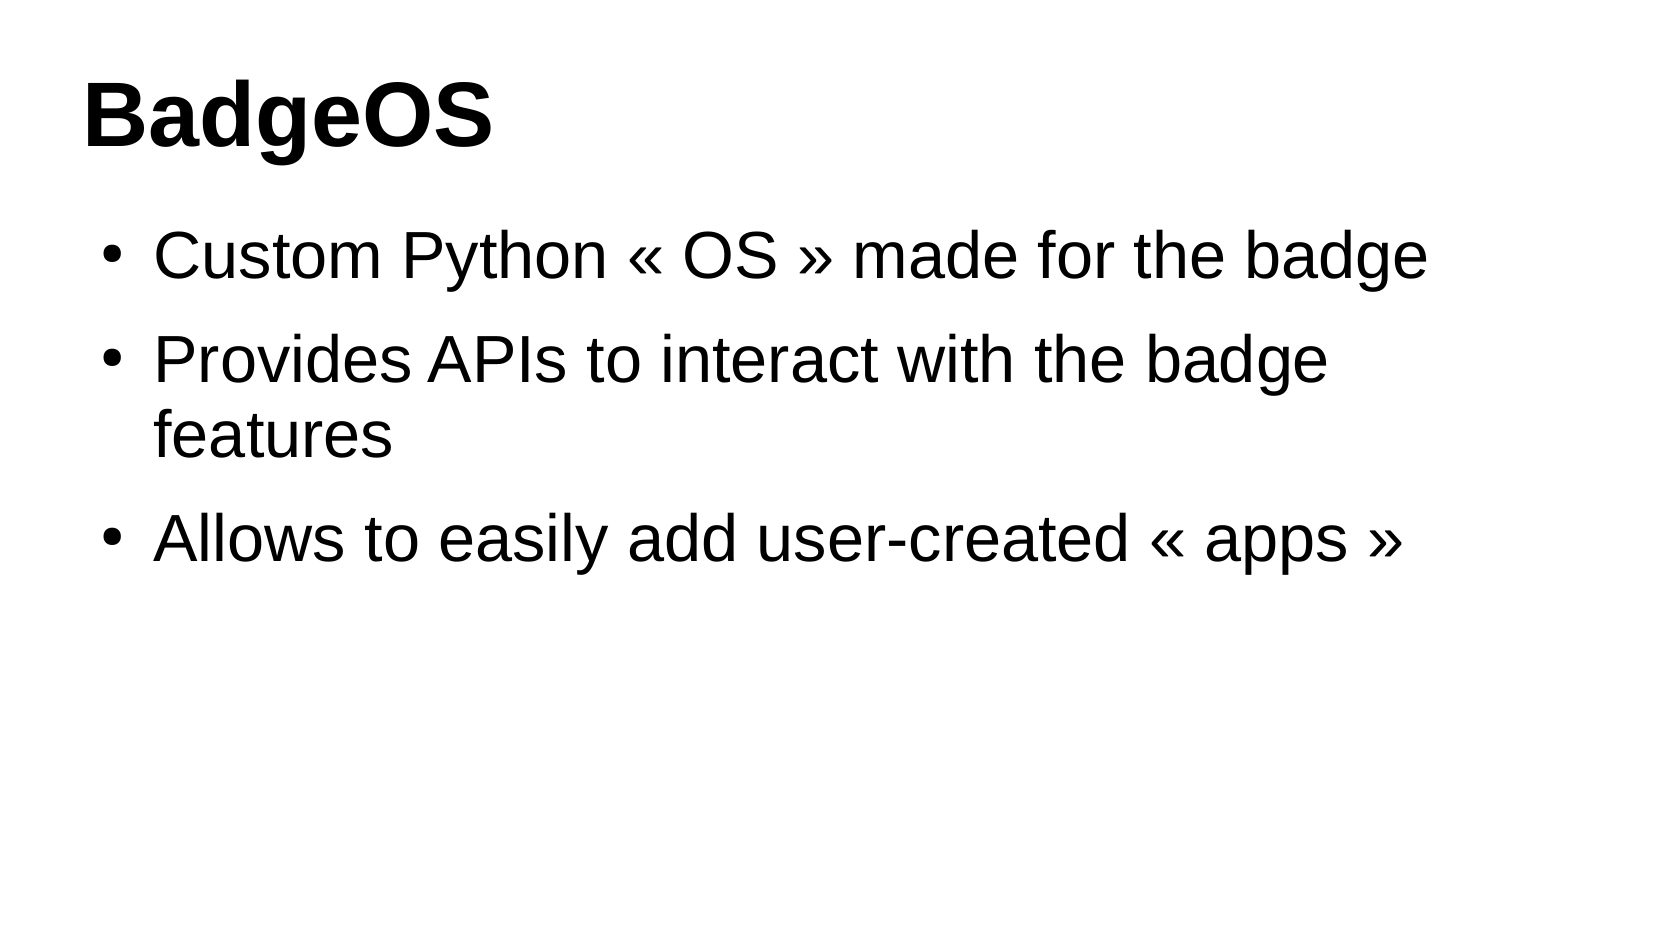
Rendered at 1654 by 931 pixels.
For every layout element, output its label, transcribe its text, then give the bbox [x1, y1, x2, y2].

title BadgeOS [82, 37, 1571, 193]
list Custom Python « OS » made for the badge Provides APIs to interact with the badge features Allows to easily add user-created « apps » [82, 217, 1571, 758]
